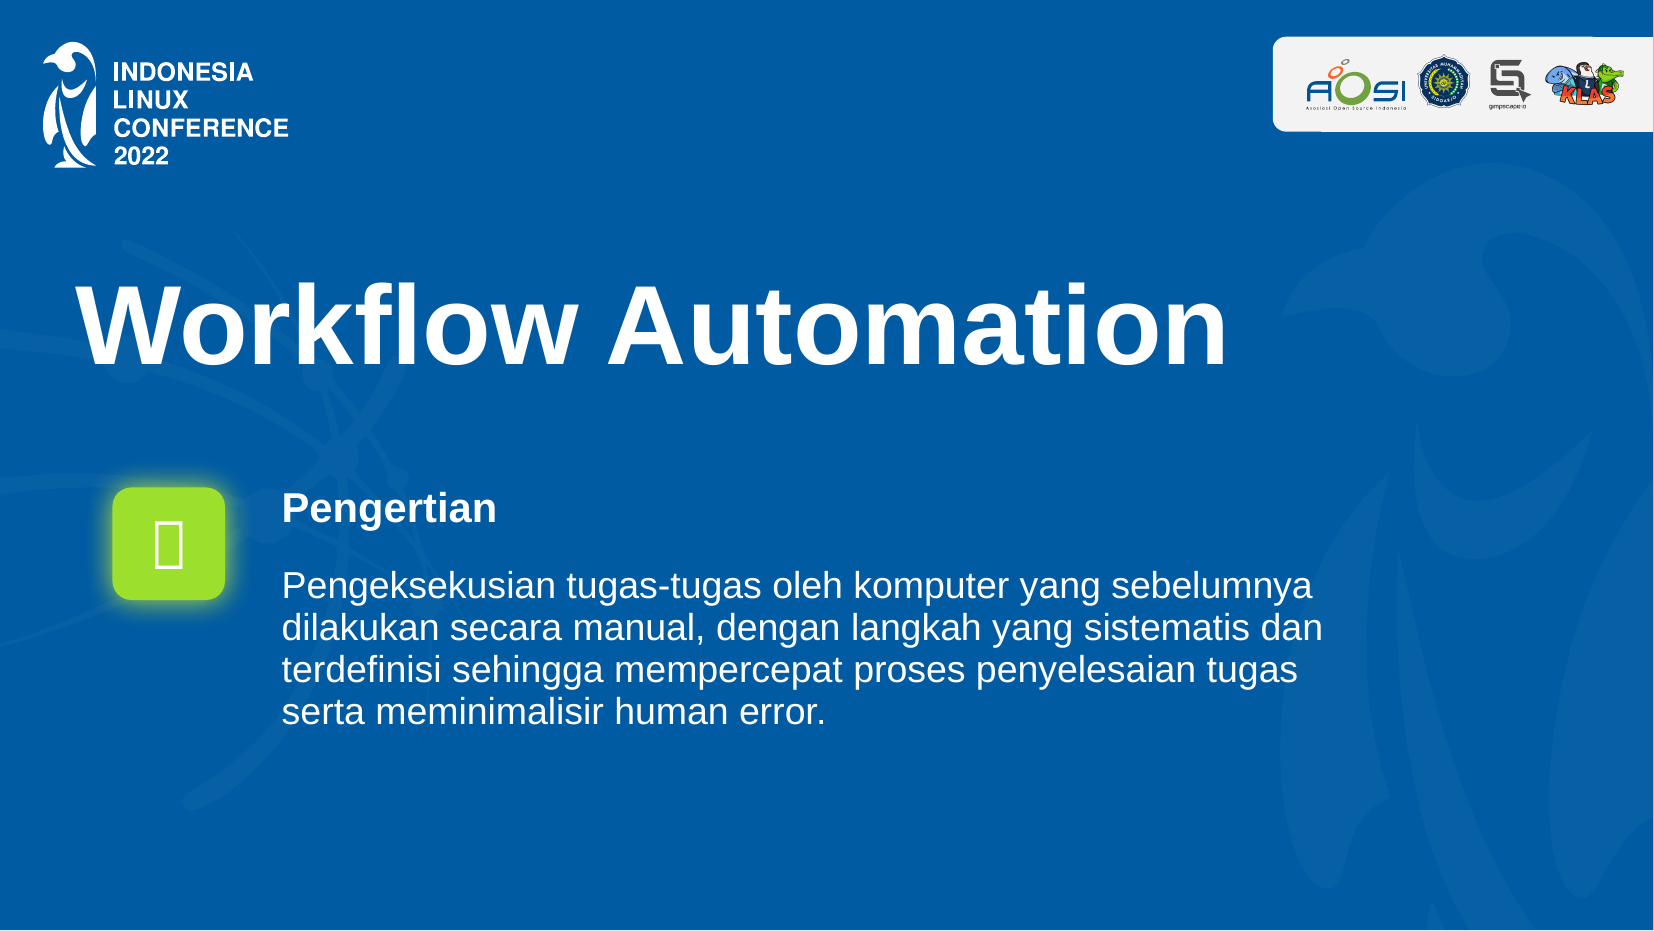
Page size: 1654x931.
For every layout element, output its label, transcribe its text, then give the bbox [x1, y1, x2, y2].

picture [1417, 54, 1471, 108]
picture [1545, 62, 1624, 105]
text_box Pengertian Pengeksekusian tugas-tugas oleh komputer yang sebelumnya dilakukan secara manual, dengan langkah yang sistematis dan terdefinisi sehingga mempercepat proses penyelesaian tugas serta meminimalisir human error. [246, 485, 1351, 733]
text_box  [112, 487, 226, 601]
title Workflow Automation [75, 262, 1463, 526]
